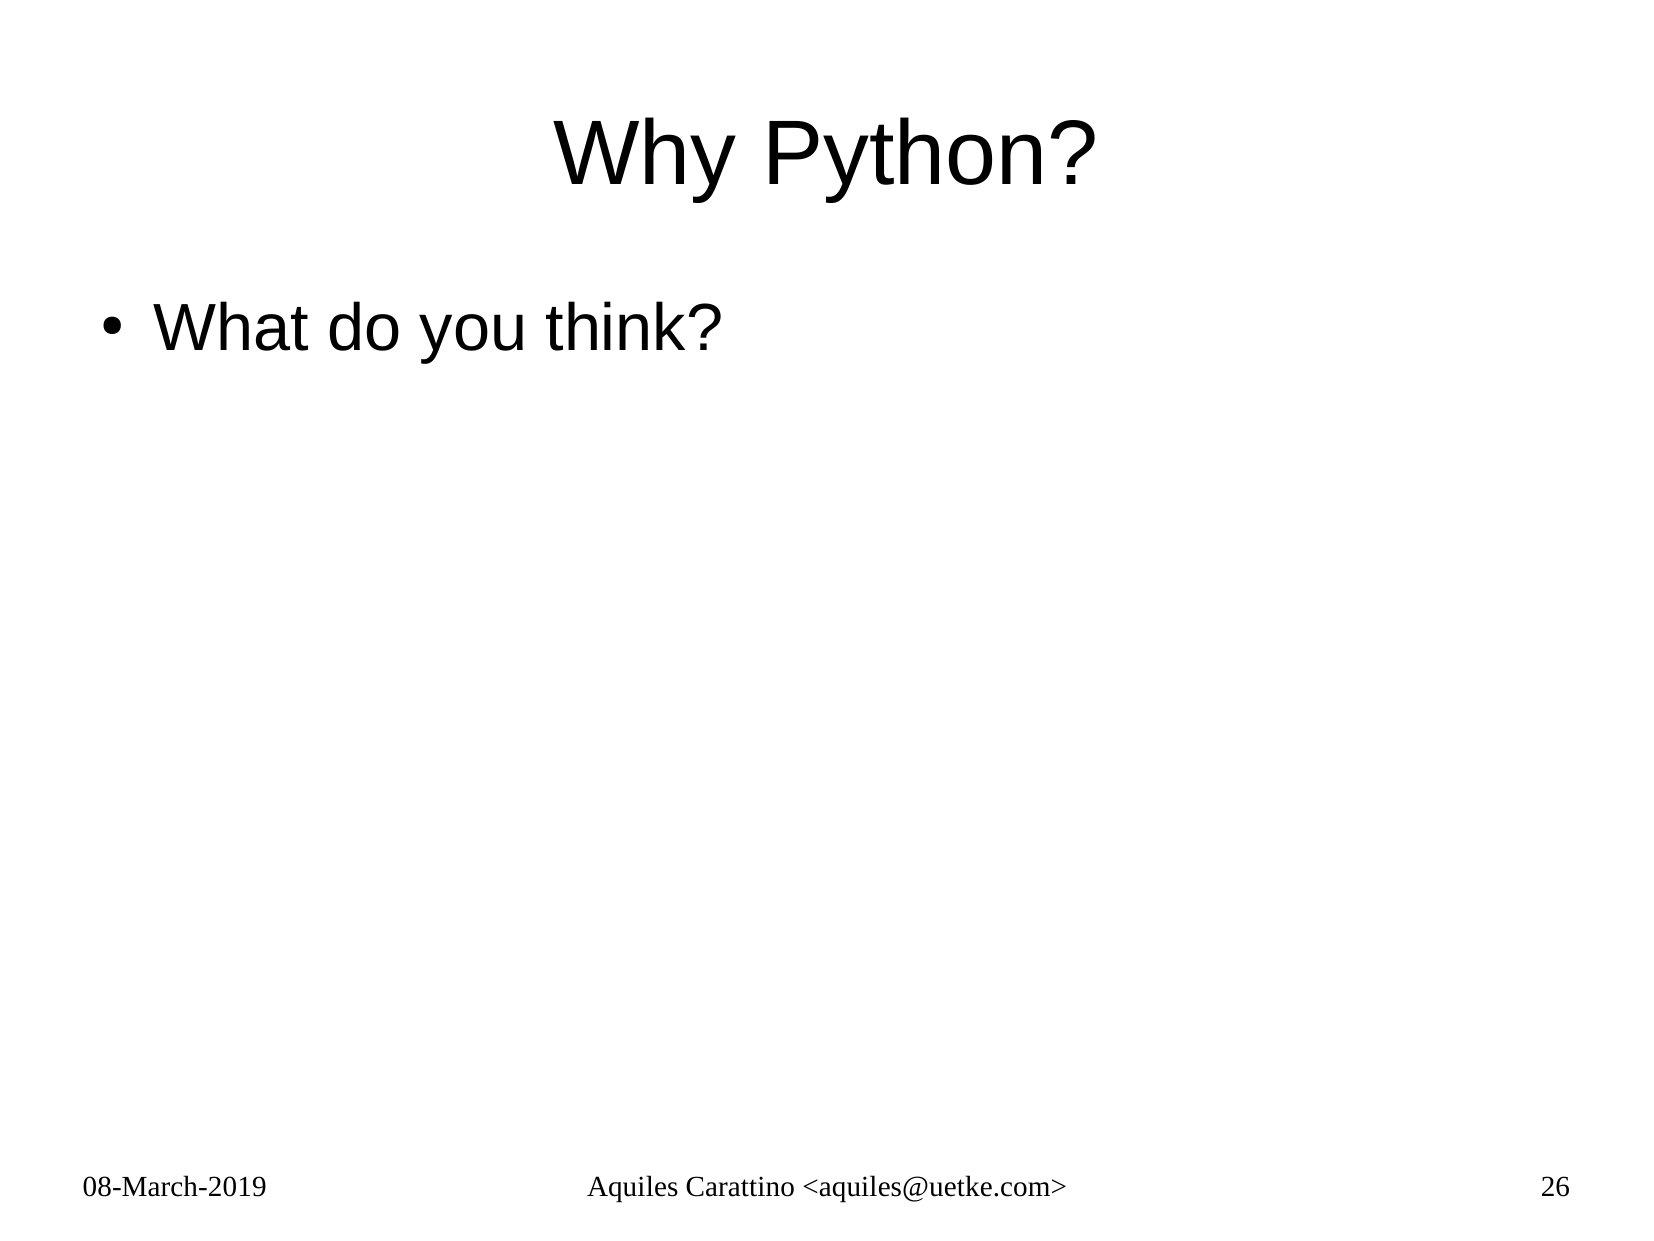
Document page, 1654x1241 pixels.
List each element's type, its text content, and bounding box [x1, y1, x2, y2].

list What do you think? [82, 290, 1571, 1010]
title Why Python? [82, 49, 1571, 257]
